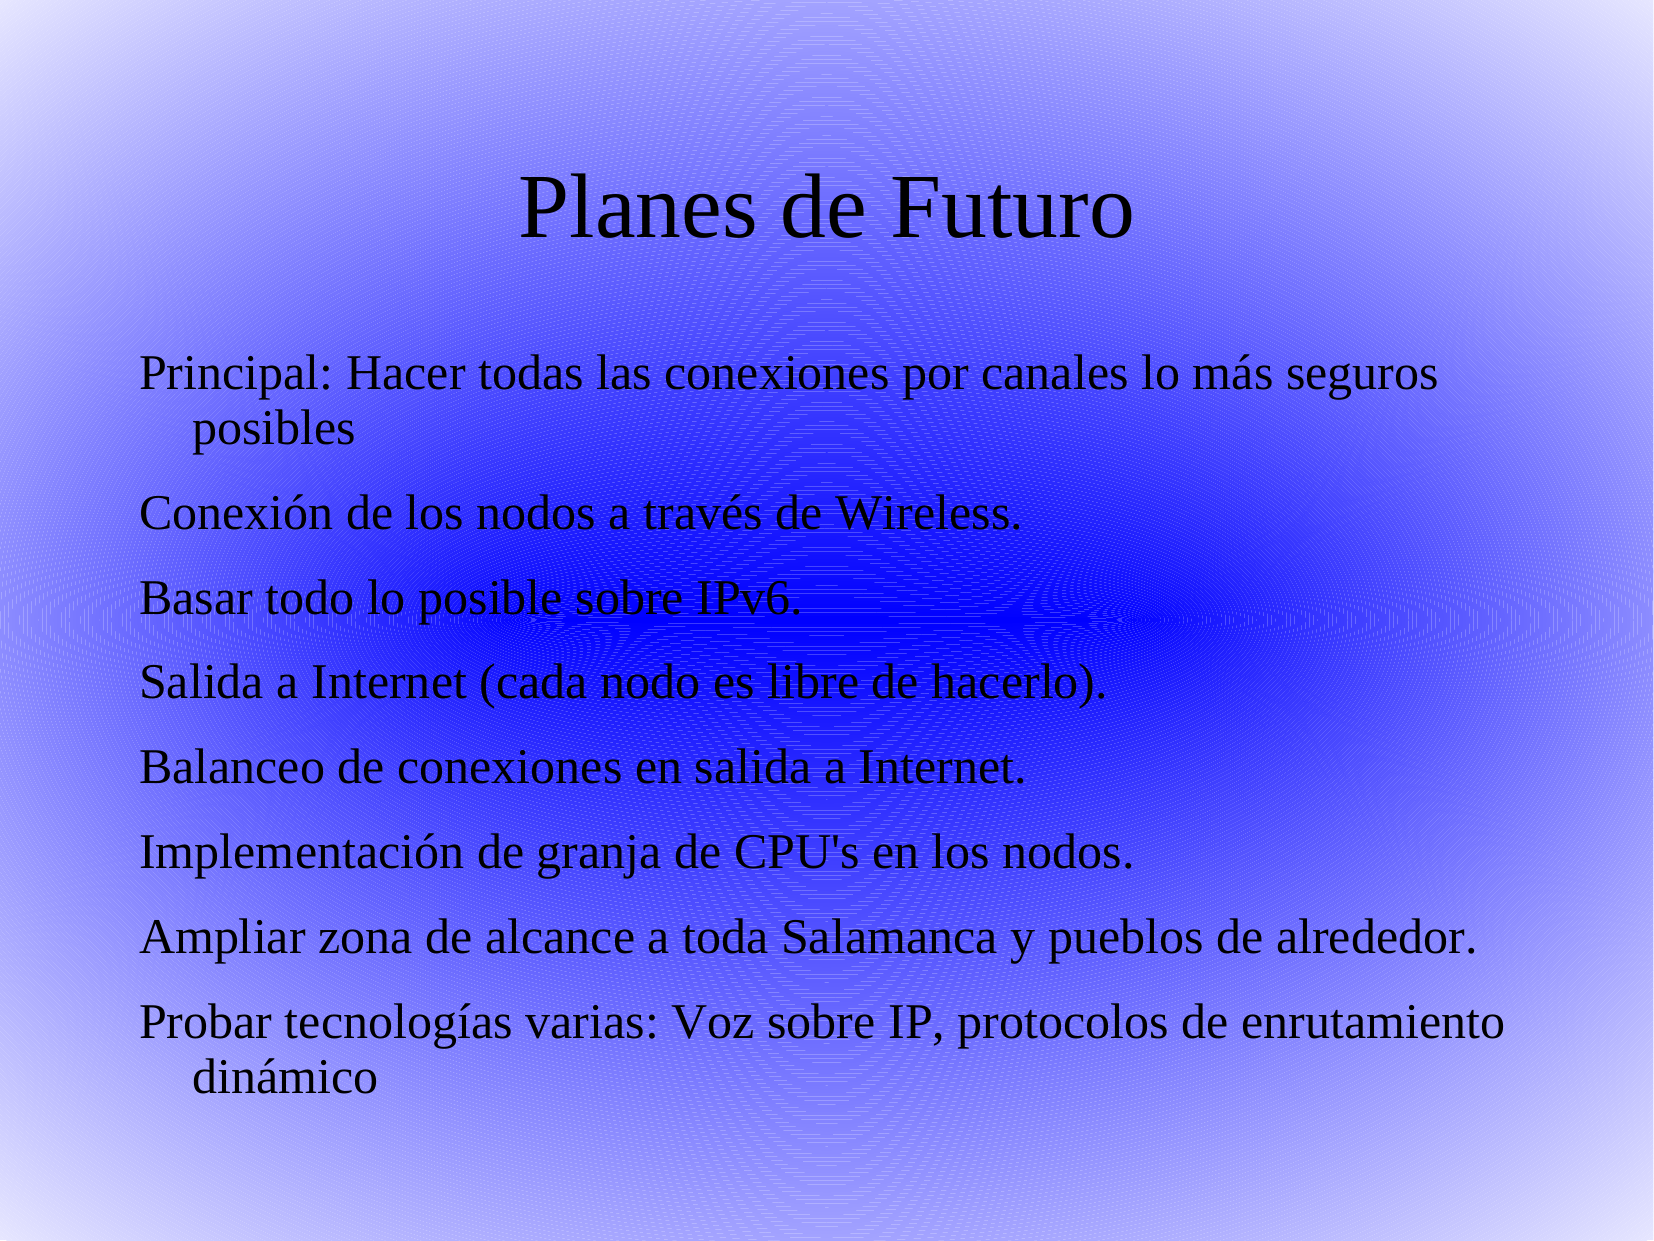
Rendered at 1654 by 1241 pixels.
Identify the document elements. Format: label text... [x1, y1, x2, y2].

title Planes de Futuro [121, 102, 1534, 310]
list Principal: Hacer todas las conexiones por canales lo más seguros posibles Conexión de los nodos a través de Wireless. Basar todo lo posible sobre IPv6. Salida a Internet (cada nodo es libre de hacerlo). Balanceo de conexiones en salida a Internet. Implementación de granja de CPU's en los nodos. Ampliar zona de alcance a toda Salamanca y pueblos de alrededor. Probar tecnologías varias: Voz sobre IP, protocolos de enrutamiento dinámico [121, 344, 1534, 1241]
